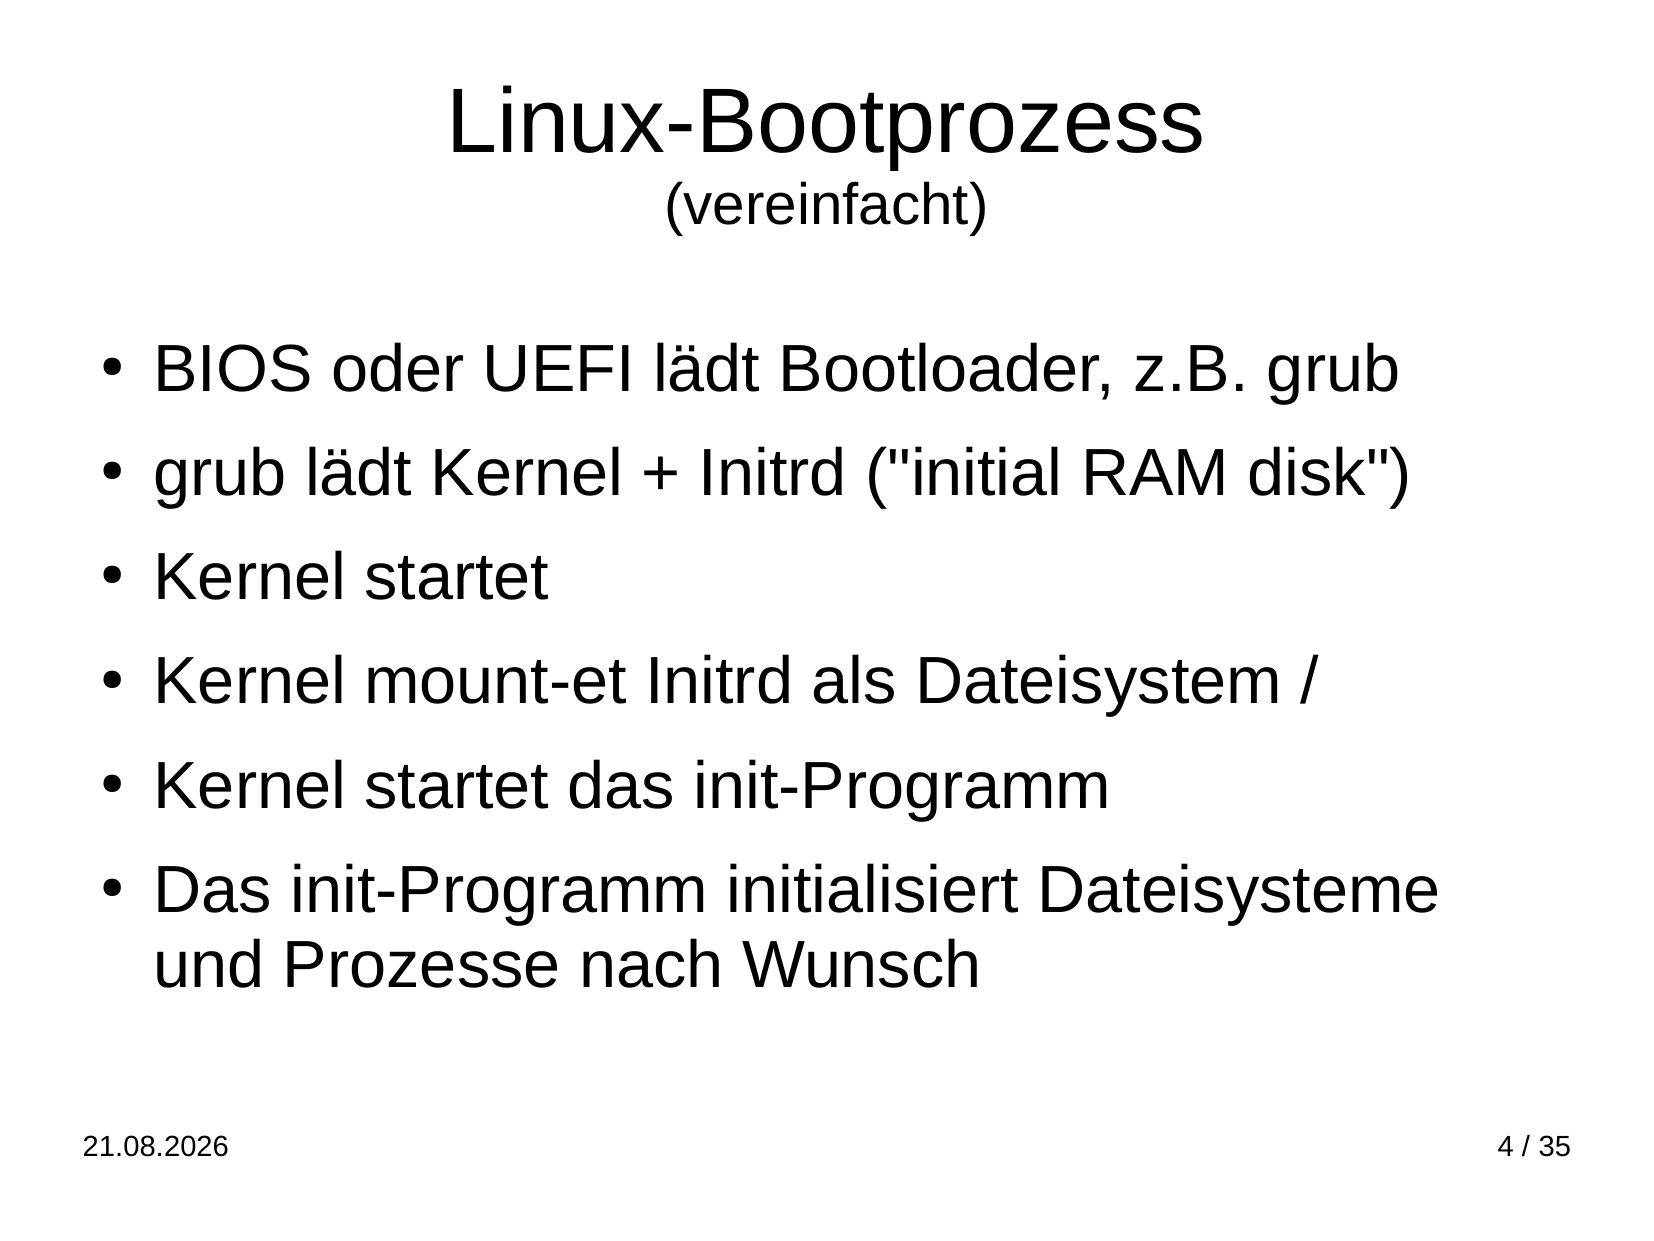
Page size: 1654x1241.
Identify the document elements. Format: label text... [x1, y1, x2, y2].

list BIOS oder UEFI lädt Bootloader, z.B. grub grub lädt Kernel + Initrd ("initial RAM disk") Kernel startet Kernel mount-et Initrd als Dateisystem / Kernel startet das init-Programm Das init-Programm initialisiert Dateisysteme und Prozesse nach Wunsch [82, 330, 1571, 1050]
title Linux-Bootprozess (vereinfacht) [82, 49, 1571, 257]
